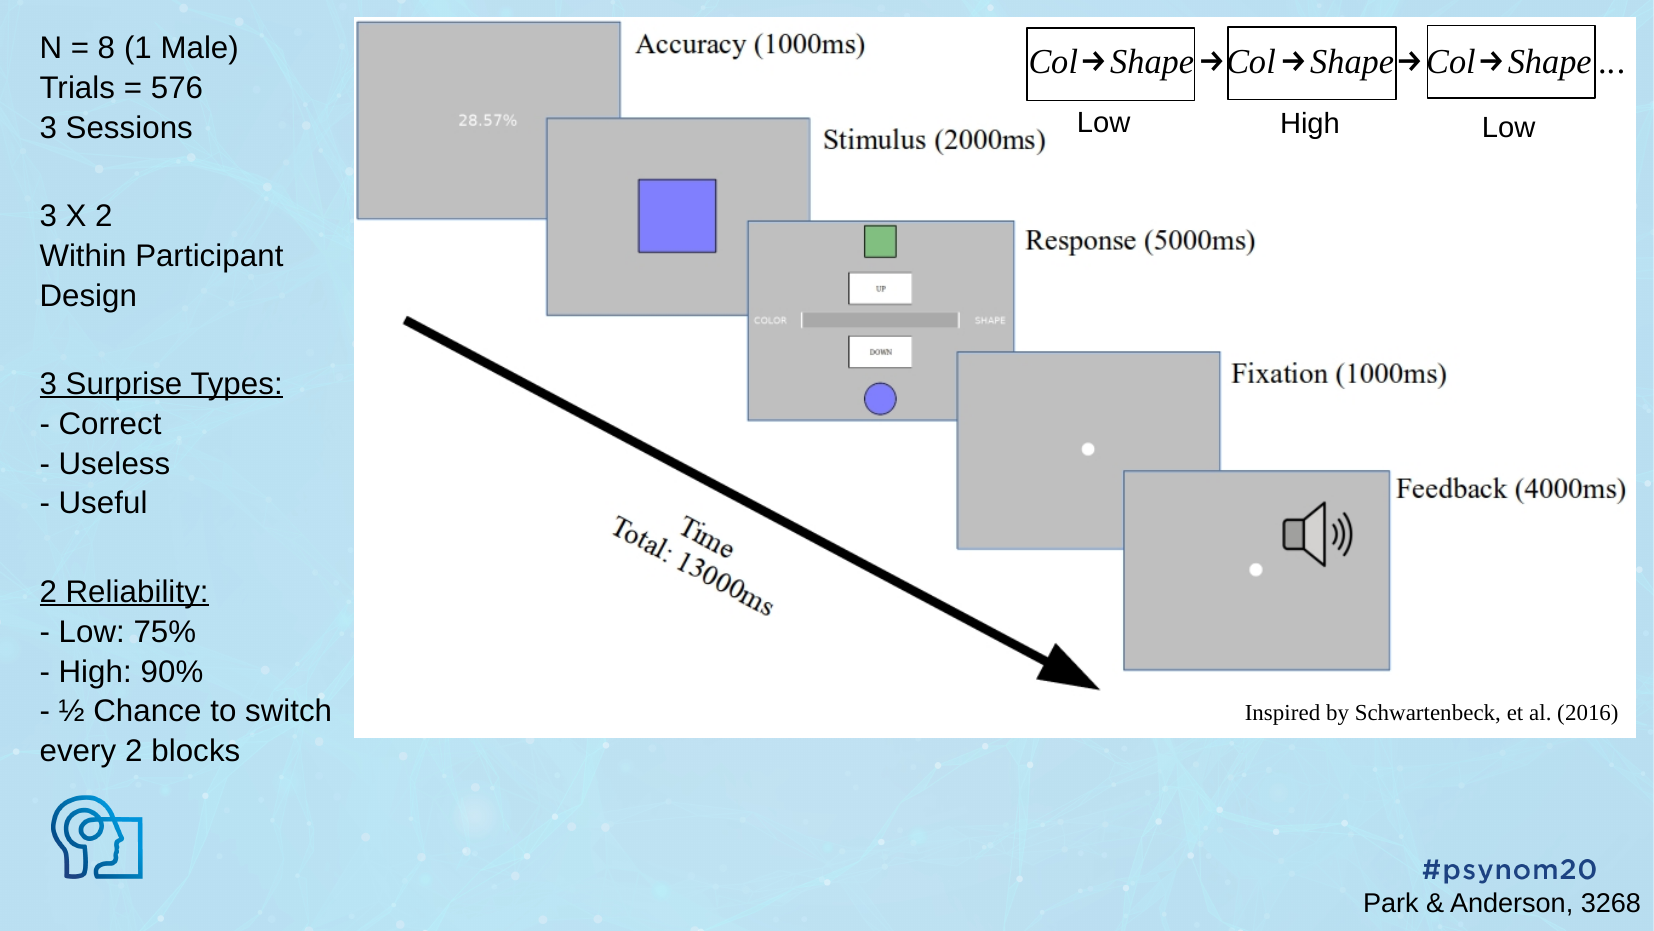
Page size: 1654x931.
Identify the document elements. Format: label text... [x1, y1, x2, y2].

chart [1195, 42, 1227, 82]
text_box Park & Anderson, 3268 [1348, 880, 1654, 931]
chart [1020, 42, 1026, 82]
text_box N = 8 (1 Male) Trials = 576 3 Sessions 3 X 2 Within Participant Design 3 Surprise Types: - Correct - Useless - Useful 2 Reliability: - Low: 75% - High: 90% - ½ Chance to switch every 2 blocks [24, 17, 355, 776]
chart [1397, 42, 1427, 82]
chart [1028, 42, 1194, 82]
text_box Low [1467, 103, 1566, 161]
text_box Inspired by Schwartenbeck, et al. (2016) [1230, 692, 1636, 738]
chart [1229, 42, 1395, 82]
chart [1428, 42, 1594, 82]
text_box Low [1062, 98, 1161, 146]
chart [1596, 42, 1636, 82]
text_box High [1265, 100, 1386, 158]
picture [0, 0, 1654, 931]
